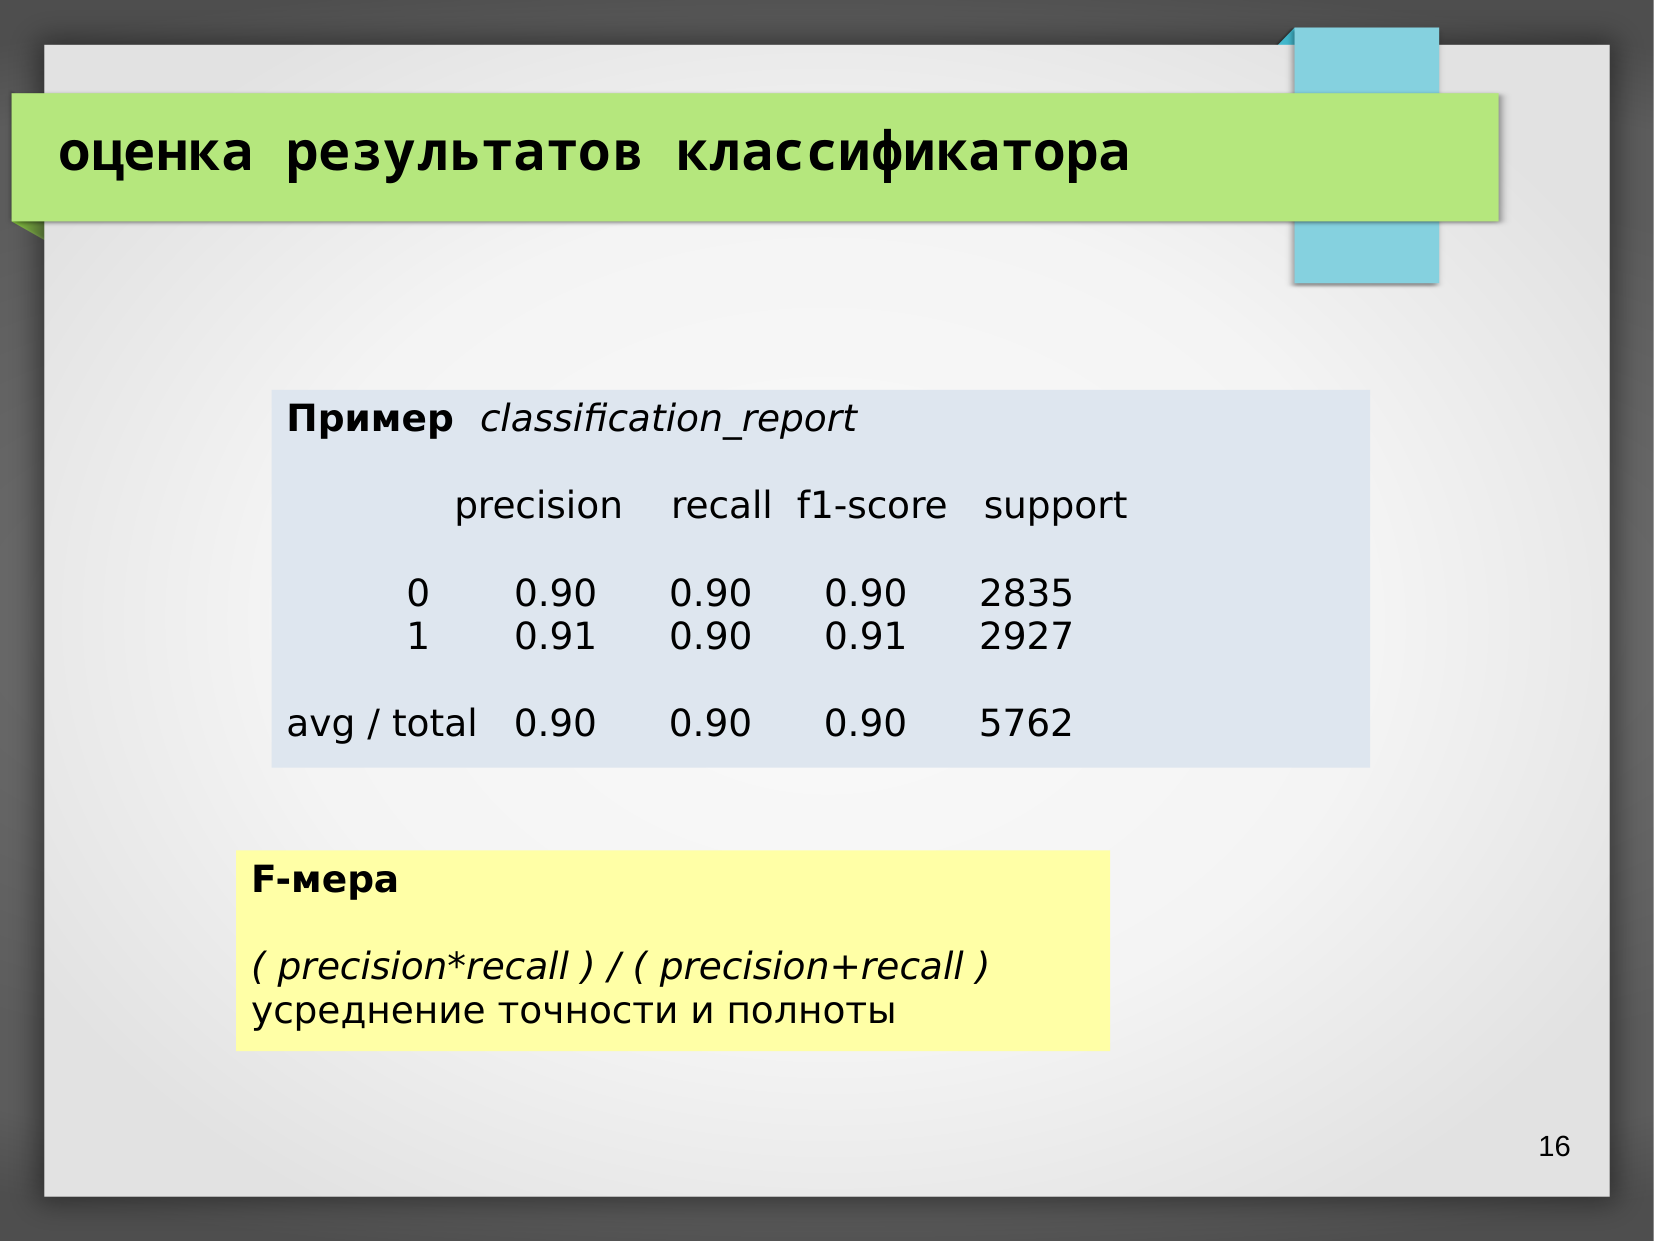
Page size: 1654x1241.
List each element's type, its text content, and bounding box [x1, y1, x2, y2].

text_box F-мера ( precision*recall ) / ( precision+recall ) усреднение точности и полноты [236, 850, 1111, 1052]
title оценка результатов классификатора [59, 109, 1217, 190]
text_box Пример classification_report precision recall f1-score support 0 0.90 0.90 0.90 2835 1 0.91 0.90 0.91 2927 avg / total 0.90 0.90 0.90 5762 [271, 389, 1371, 768]
picture [0, 0, 1654, 1241]
